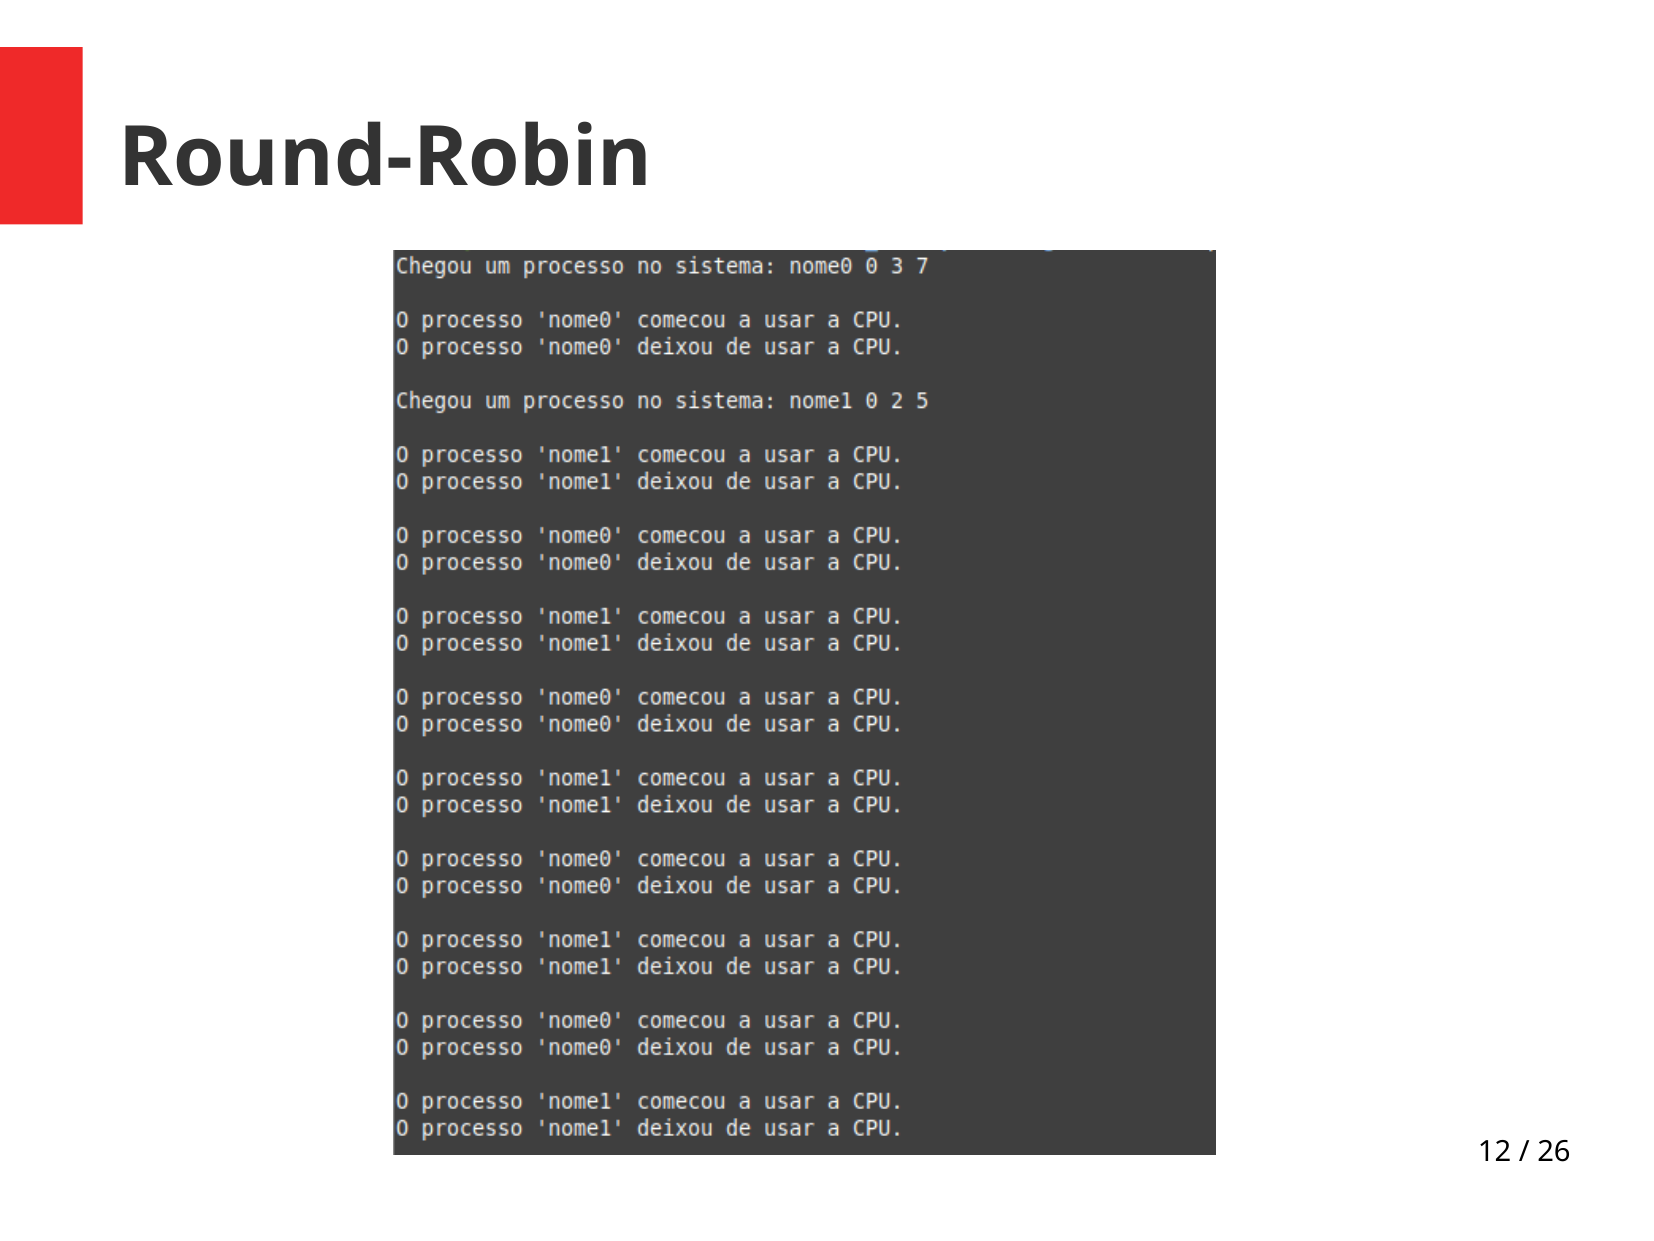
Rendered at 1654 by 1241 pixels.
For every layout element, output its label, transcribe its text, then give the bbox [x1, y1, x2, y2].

title Round-Robin [118, 49, 1571, 257]
picture [393, 250, 1216, 1156]
